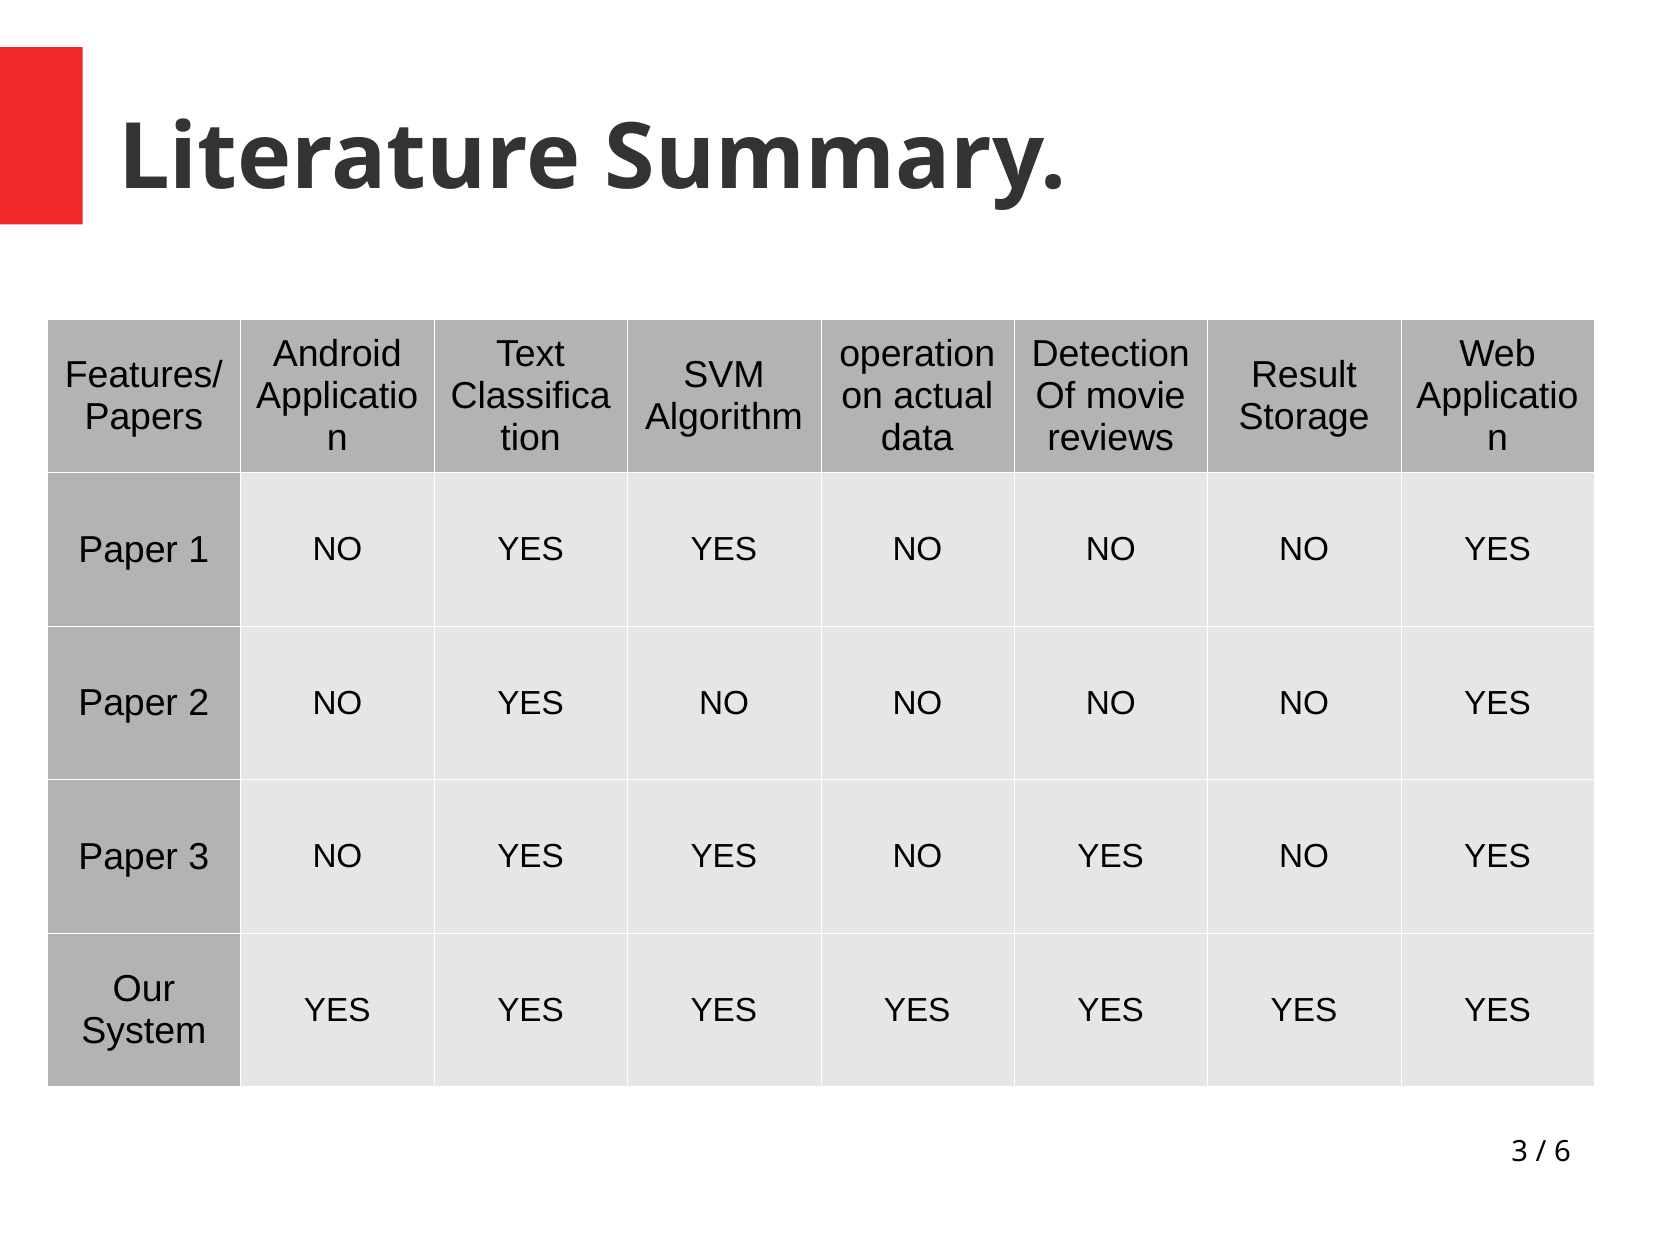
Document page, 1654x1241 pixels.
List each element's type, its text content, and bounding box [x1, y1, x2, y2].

table_cell YES [628, 780, 821, 933]
table_cell NO [1208, 627, 1401, 779]
table_cell YES [1402, 473, 1594, 626]
table_header Detection Of movie reviews [1015, 320, 1207, 472]
table_header SVM Algorithm [628, 320, 821, 472]
table_cell Paper 1 [48, 473, 240, 626]
table_cell Paper 2 [48, 627, 240, 779]
table_cell NO [241, 627, 434, 779]
table_cell YES [435, 780, 627, 933]
table_cell YES [1208, 934, 1401, 1086]
table_cell NO [822, 780, 1014, 933]
table_cell NO [1208, 473, 1401, 626]
table_cell NO [1015, 473, 1207, 626]
table_cell YES [435, 934, 627, 1086]
table_header Features/Papers [48, 320, 240, 472]
table_cell NO [241, 473, 434, 626]
table_cell YES [628, 473, 821, 626]
table_cell YES [1015, 934, 1207, 1086]
table_cell NO [1015, 627, 1207, 779]
table_header operation on actual data [822, 320, 1014, 472]
table_cell YES [435, 627, 627, 779]
table_cell YES [1015, 780, 1207, 933]
table_cell YES [1402, 780, 1594, 933]
table_cell NO [822, 473, 1014, 626]
table_cell YES [1402, 934, 1594, 1086]
table_cell NO [1208, 780, 1401, 933]
table_header Text Classification [435, 320, 627, 472]
table_cell NO [241, 780, 434, 933]
table_cell YES [822, 934, 1014, 1086]
table_cell Paper 3 [48, 780, 240, 933]
table_cell NO [822, 627, 1014, 779]
table_cell YES [241, 934, 434, 1086]
table_cell Our System [48, 934, 240, 1086]
title Literature Summary. [118, 49, 1571, 257]
table_cell YES [1402, 627, 1594, 779]
table_cell YES [435, 473, 627, 626]
table_header Web Application [1402, 320, 1594, 472]
table_cell YES [628, 934, 821, 1086]
table_header Android Application [241, 320, 434, 472]
table_header Result Storage [1208, 320, 1401, 472]
table_cell NO [628, 627, 821, 779]
